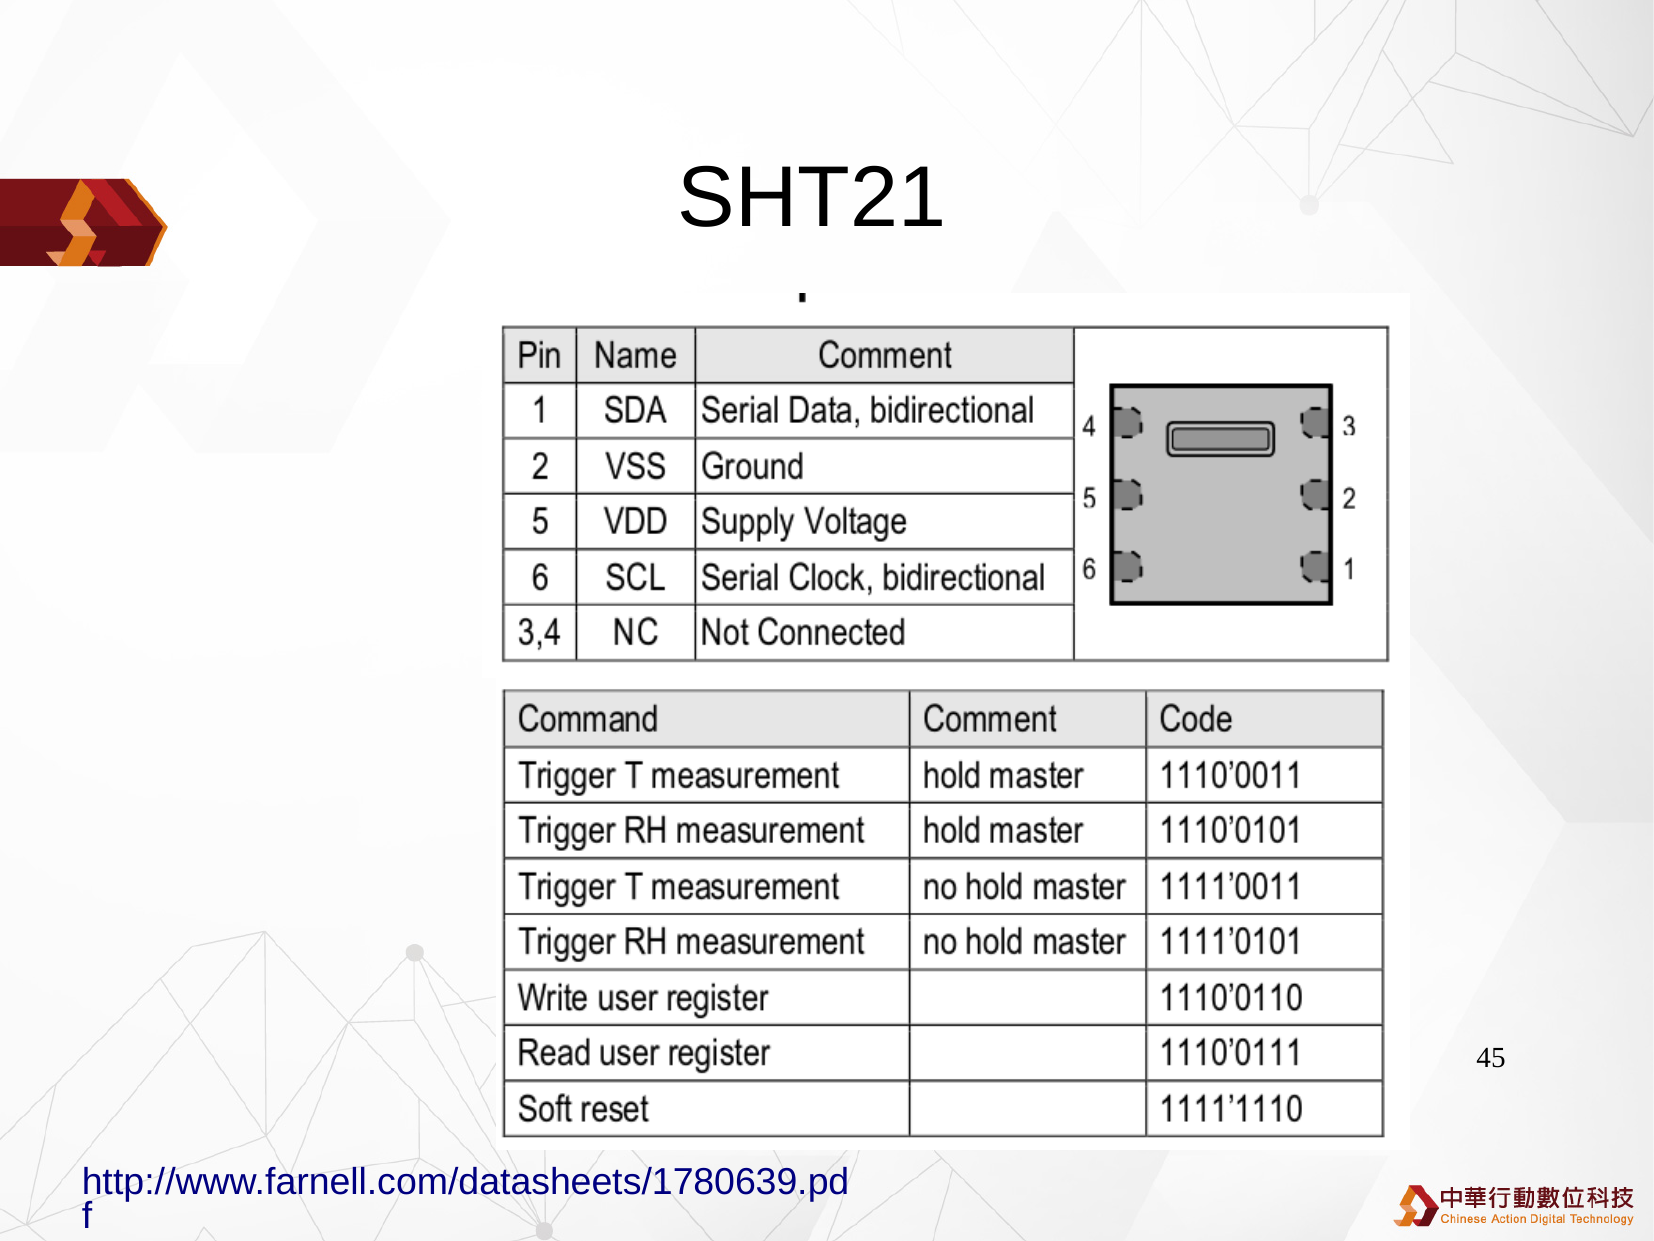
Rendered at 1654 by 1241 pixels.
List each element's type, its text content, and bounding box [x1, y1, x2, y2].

title SHT21 [118, 112, 1506, 281]
text_box http://www.farnell.com/datasheets/1780639.pdf [67, 1152, 875, 1210]
picture [0, 0, 1654, 1241]
